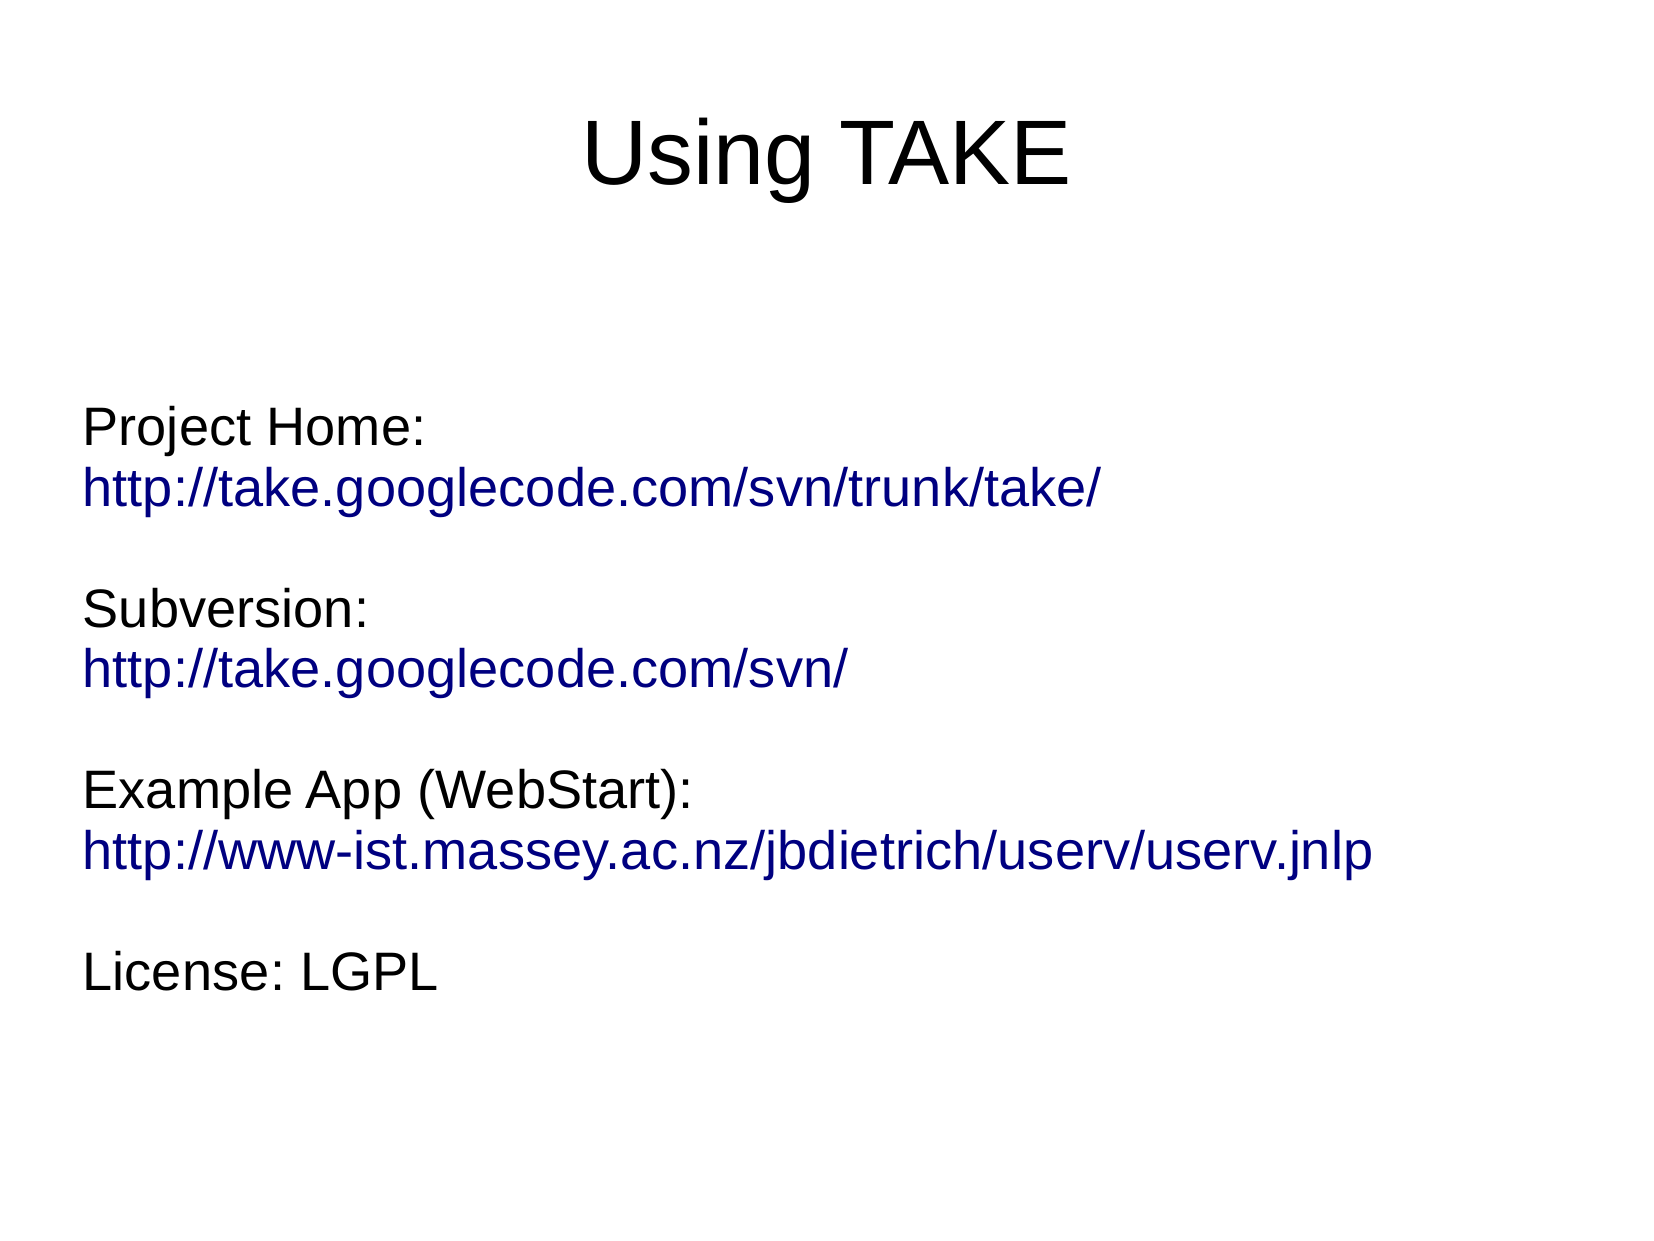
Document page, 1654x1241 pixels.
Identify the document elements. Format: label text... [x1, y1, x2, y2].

subtitle Project Home: http://take.googlecode.com/svn/trunk/take/ Subversion: http://take.googlecode.com/svn/ Example App (WebStart): http://www-ist.massey.ac.nz/jbdietrich/userv/userv.jnlp License: LGPL [82, 290, 1571, 1109]
title Using TAKE [82, 49, 1571, 257]
